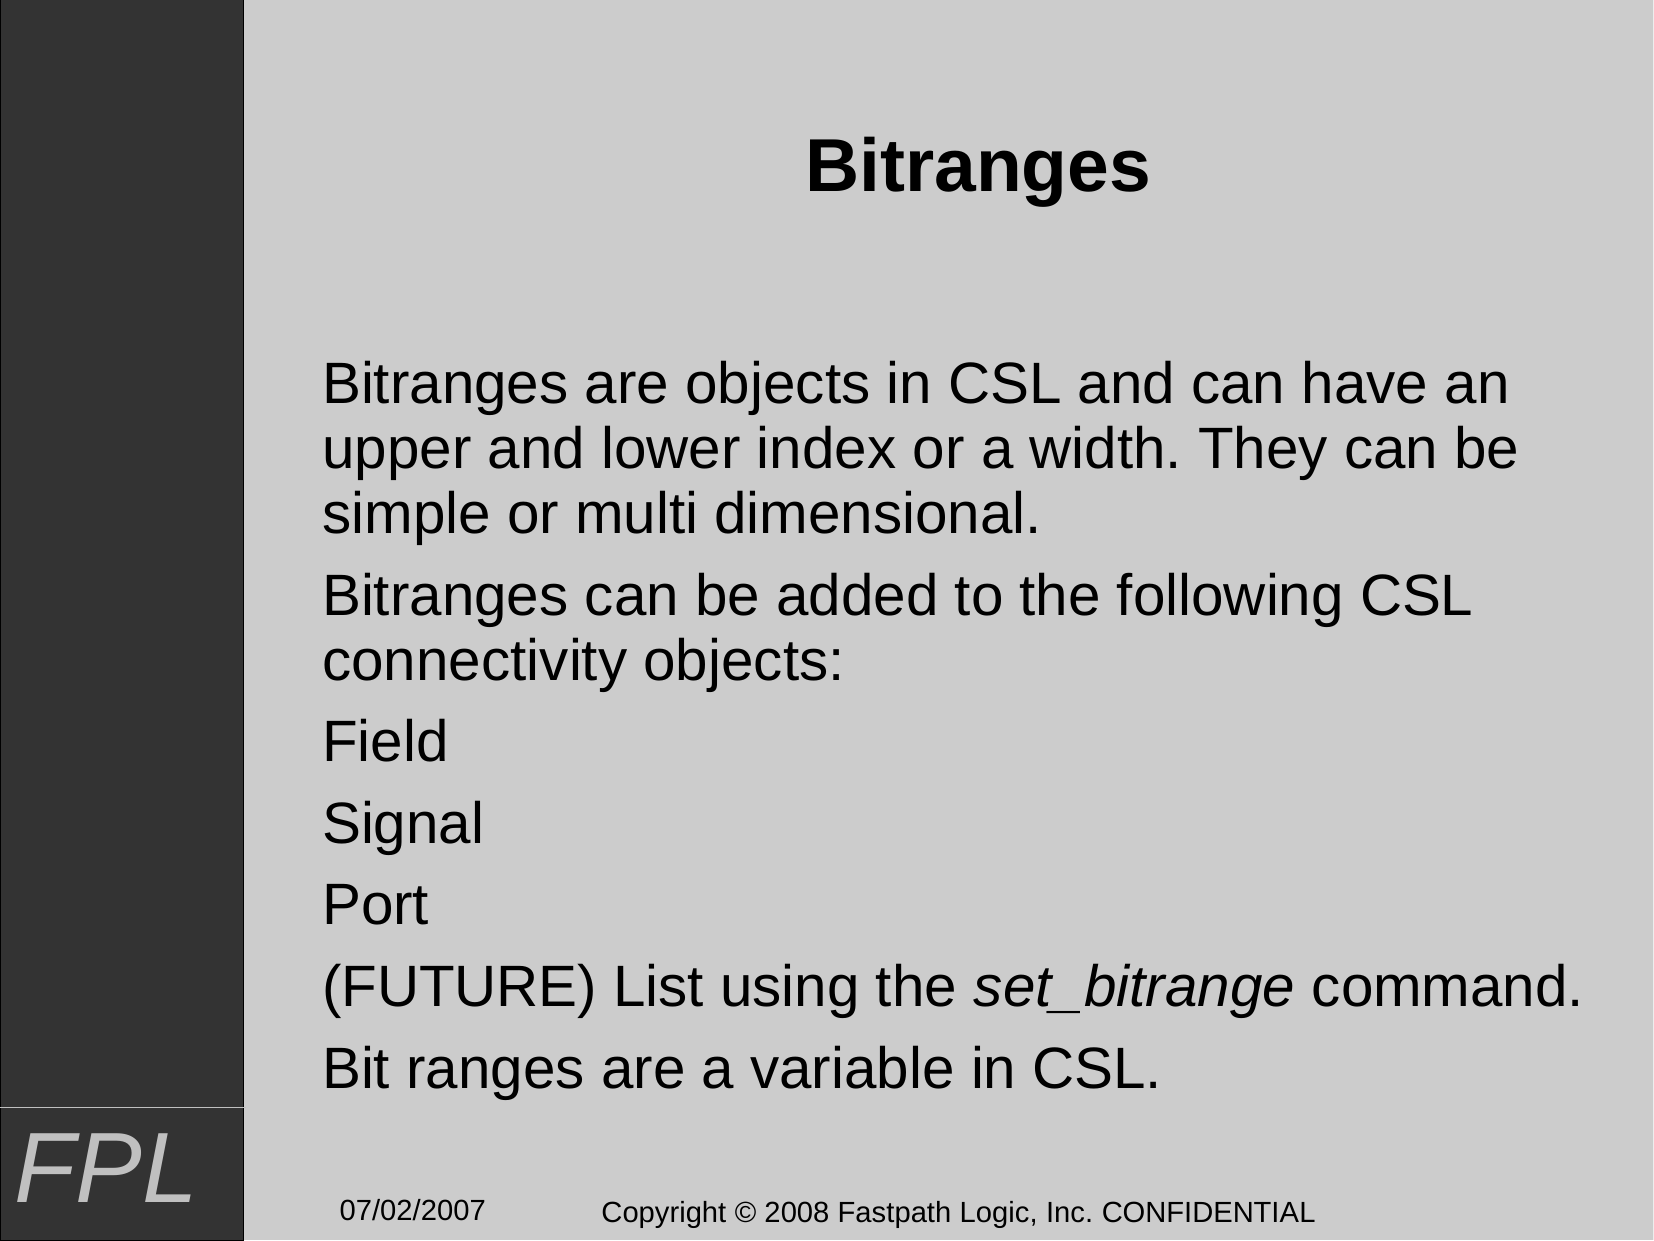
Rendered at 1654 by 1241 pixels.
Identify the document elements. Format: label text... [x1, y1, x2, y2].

title Bitranges [426, 57, 1529, 272]
subtitle Bitranges are objects in CSL and can have an upper and lower index or a width. They can be simple or multi dimensional. Bitranges can be added to the following CSL connectivity objects: Field Signal Port (FUTURE) List using the set_bitrange command. Bit ranges are a variable in CSL. [322, 272, 1635, 1179]
